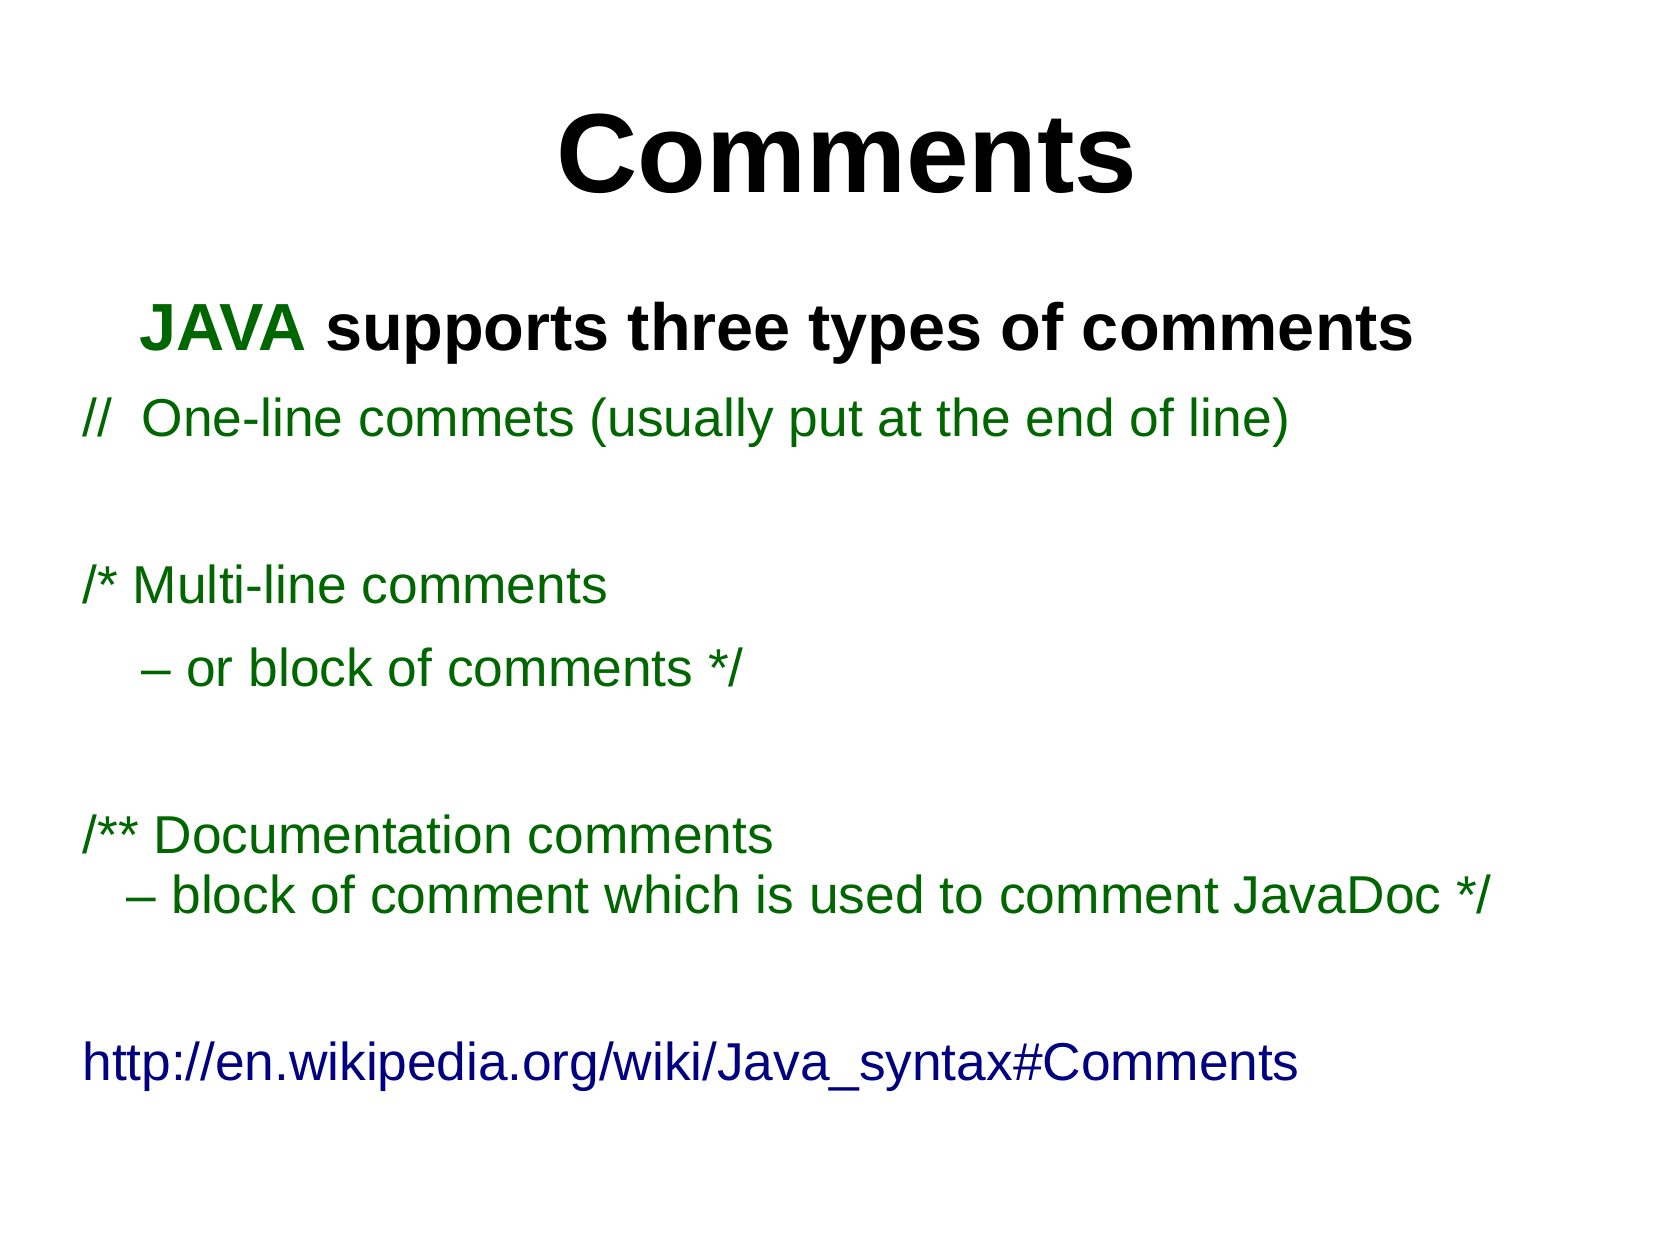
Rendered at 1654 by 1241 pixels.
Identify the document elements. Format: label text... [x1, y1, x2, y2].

title Comments [82, 49, 1571, 257]
list JAVA supports three types of comments // One-line commets (usually put at the end of line) /* Multi-line comments – or block of comments */ /** Documentation comments – block of comment which is used to comment JavaDoc */ http://en.wikipedia.org/wiki/Java_syntax#Comments [82, 290, 1538, 1099]
